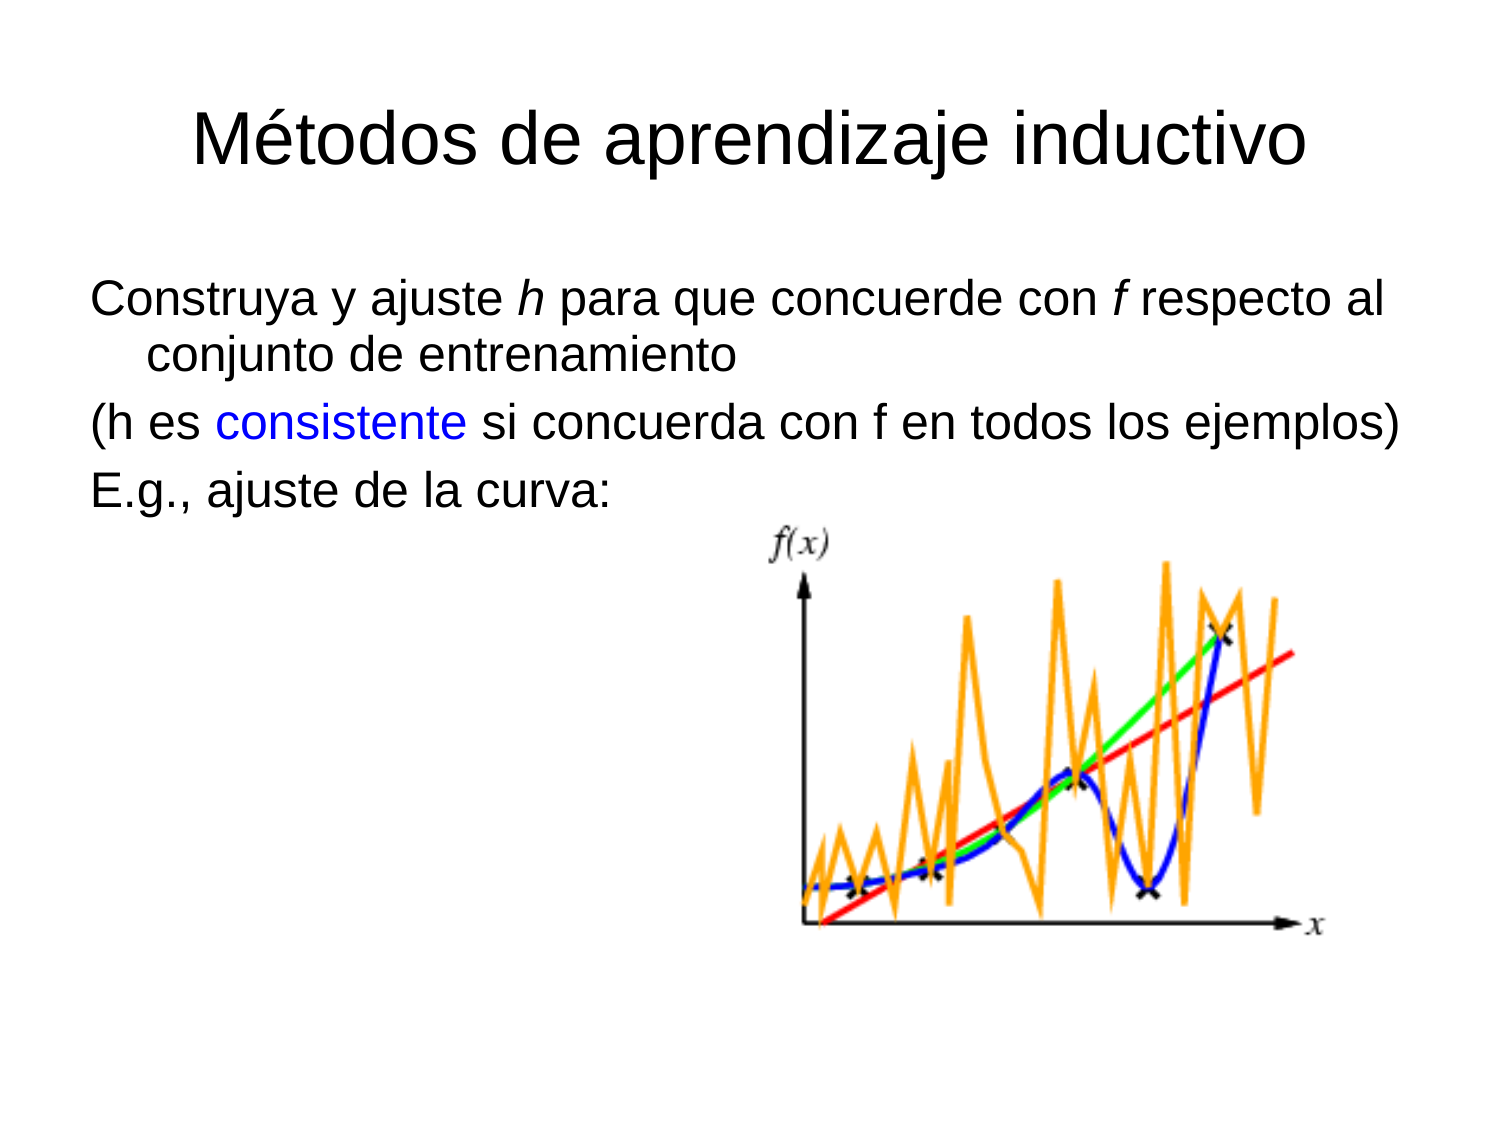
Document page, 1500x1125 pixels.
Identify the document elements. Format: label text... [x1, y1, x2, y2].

title Métodos de aprendizaje inductivo [75, 45, 1426, 233]
list Construya y ajuste h para que concuerde con f respecto al conjunto de entrenamiento (h es consistente si concuerda con f en todos los ejemplos) E.g., ajuste de la curva: [75, 262, 1426, 1063]
